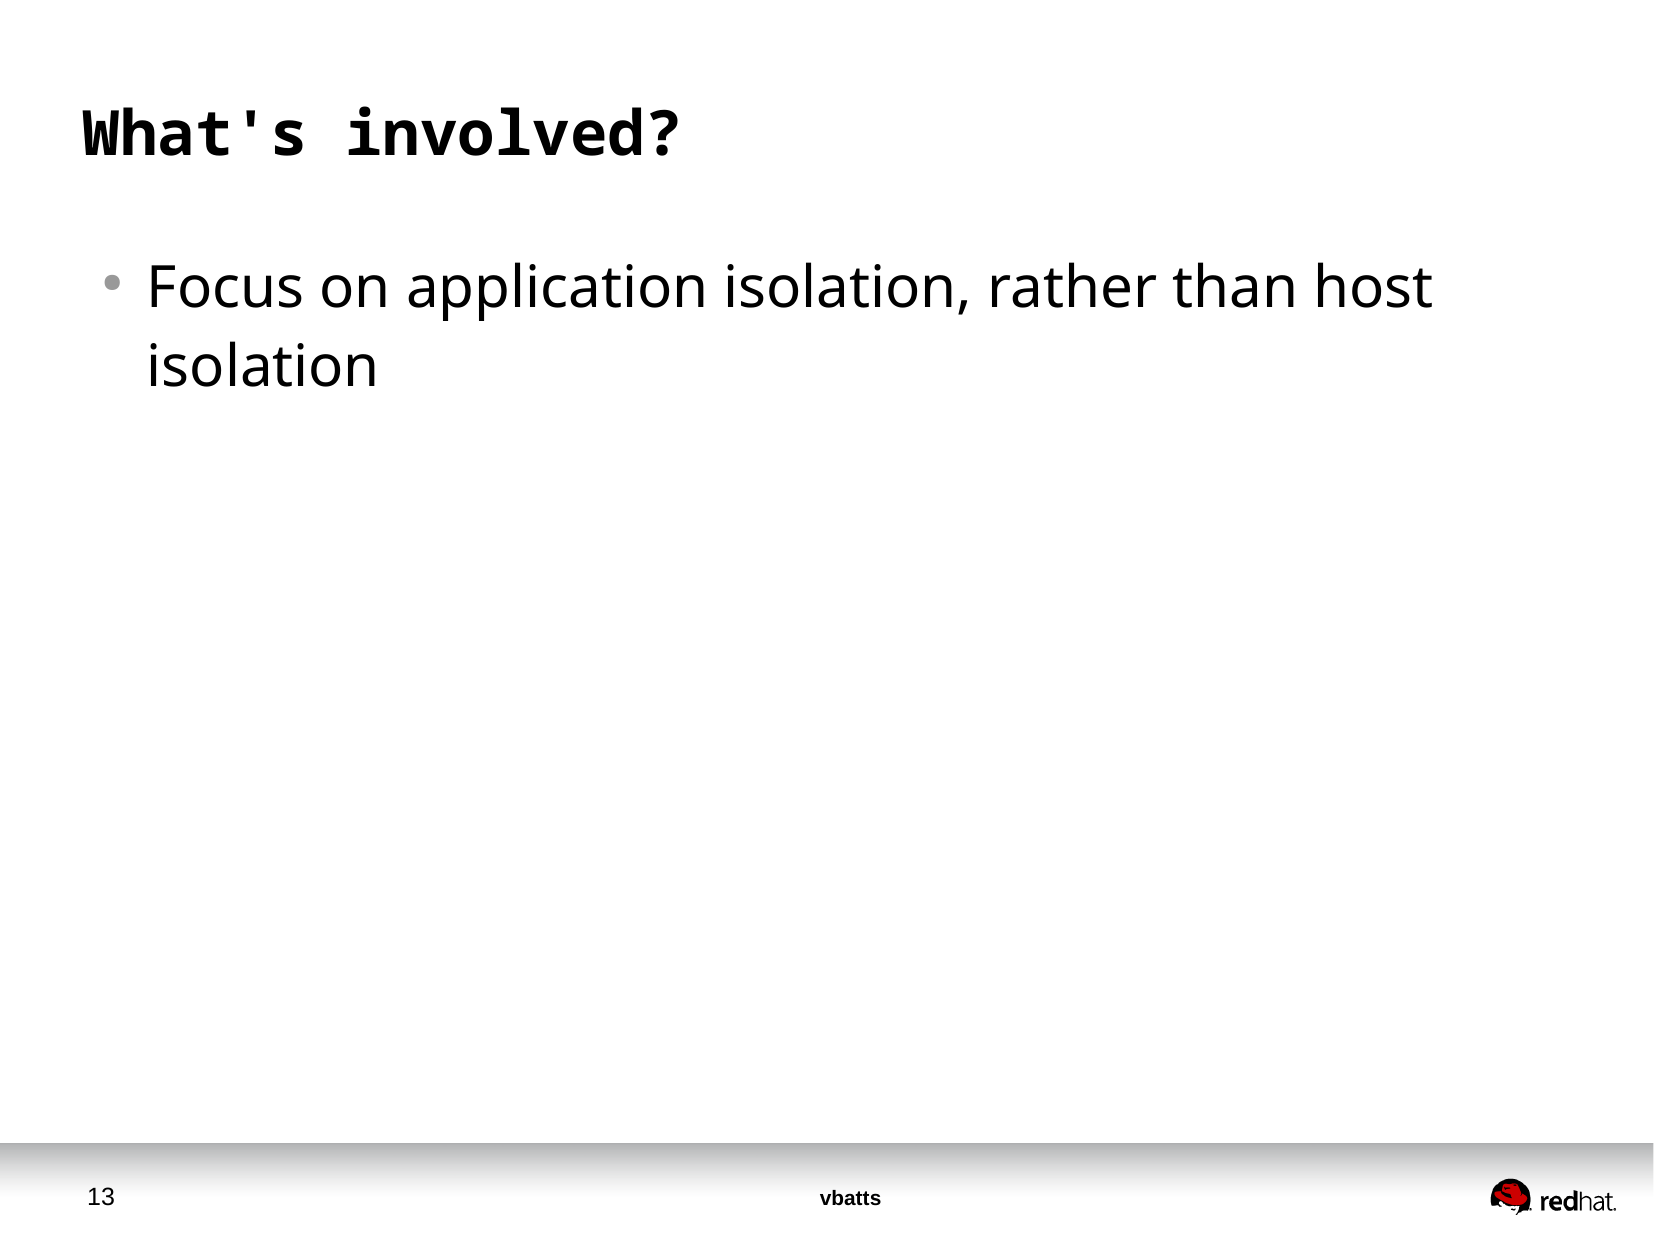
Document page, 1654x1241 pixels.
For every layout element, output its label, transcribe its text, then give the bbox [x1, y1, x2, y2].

picture [0, 1143, 1654, 1241]
title What's involved? [82, 37, 1571, 226]
text_box [86, 244, 1576, 1054]
